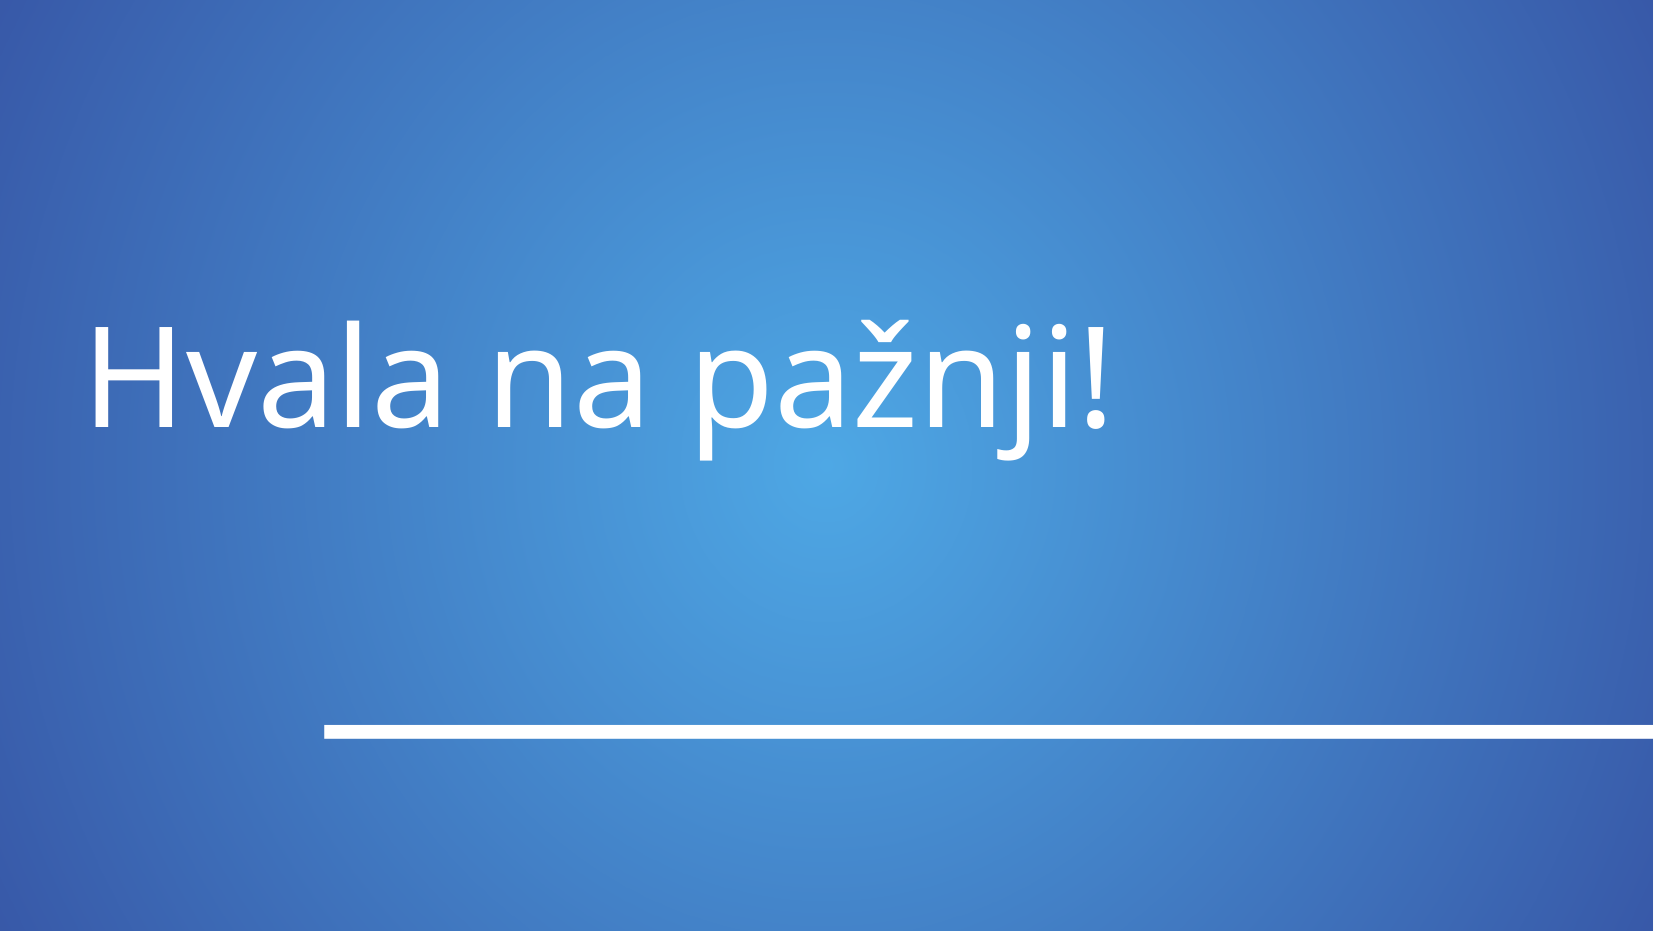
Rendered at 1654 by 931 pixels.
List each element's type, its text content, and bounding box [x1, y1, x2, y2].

picture [0, 0, 1654, 931]
title Hvala na pažnji! [82, 37, 1571, 710]
